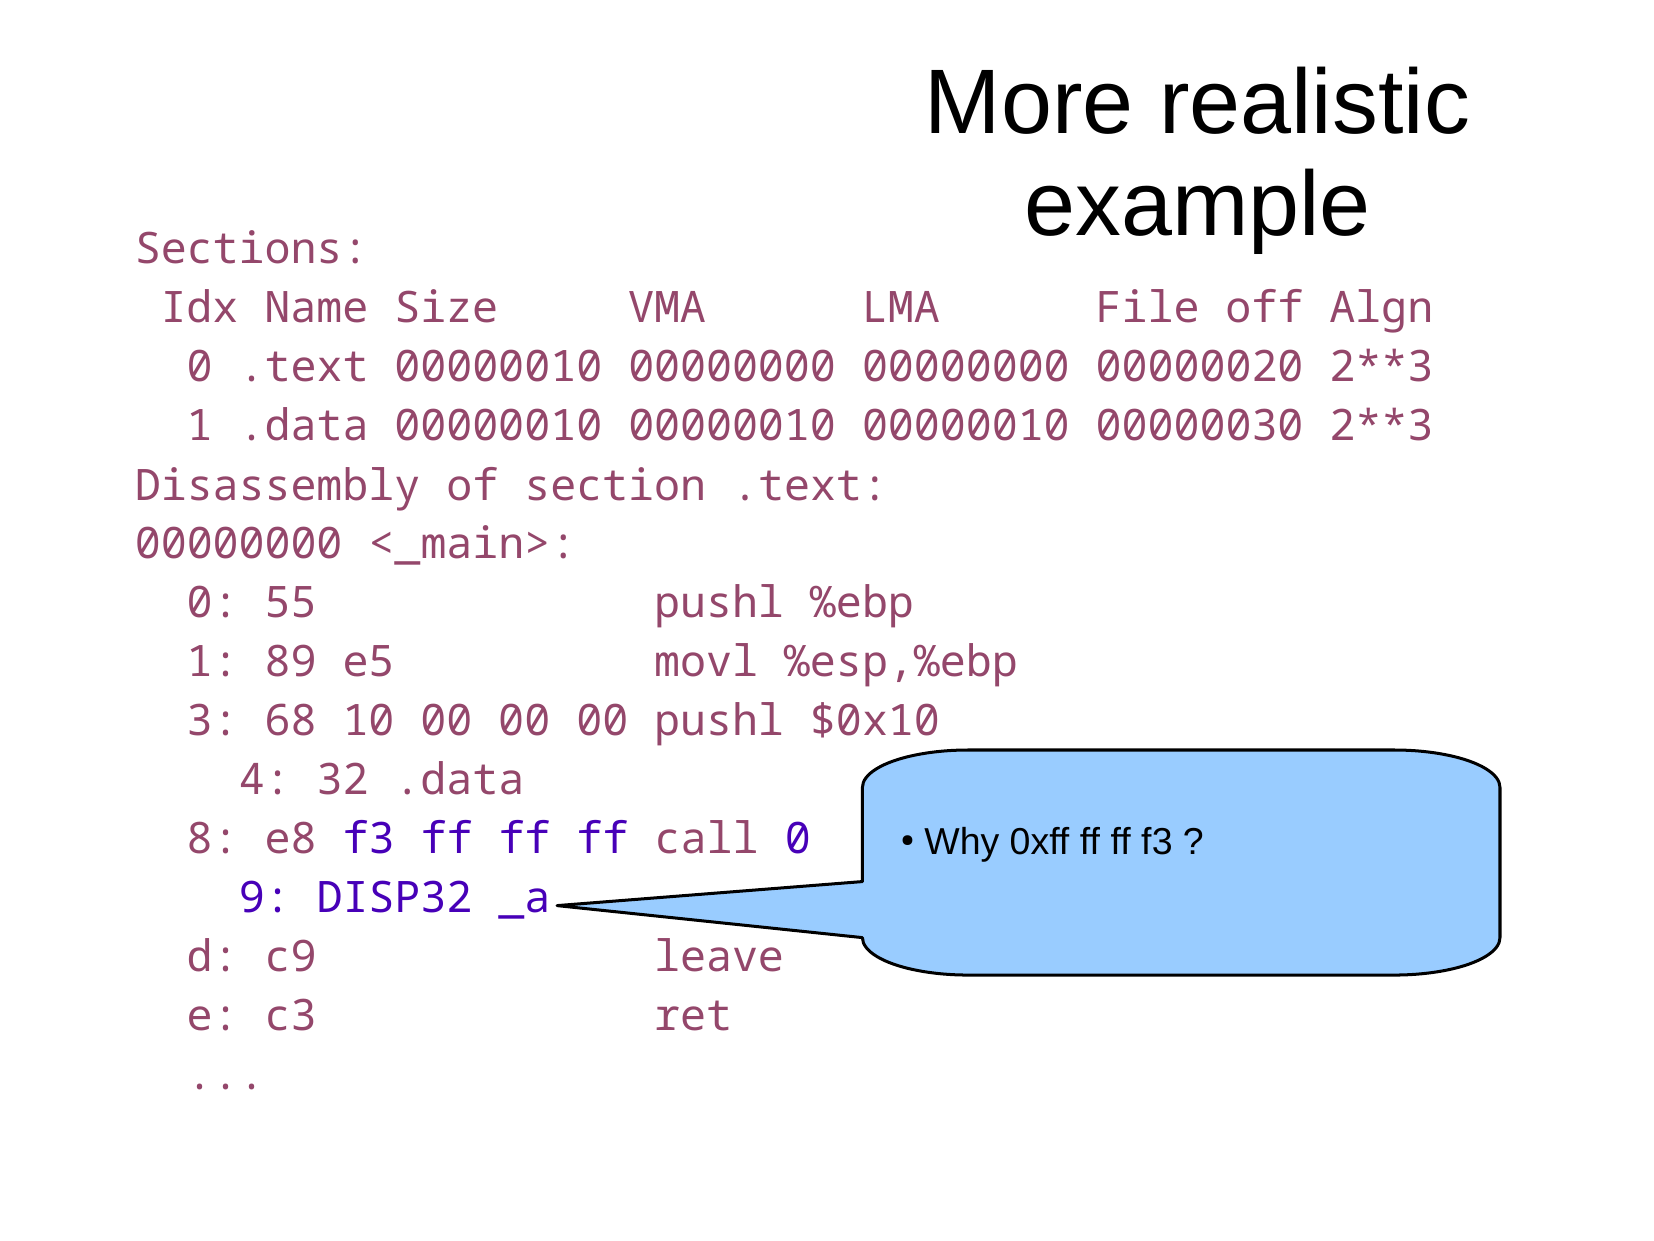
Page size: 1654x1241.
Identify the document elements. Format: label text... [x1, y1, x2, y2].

text_box Why 0xff ff ff f3 ? [557, 750, 1501, 976]
title More realistic example [825, 49, 1571, 150]
list Sections: Idx Name Size VMA LMA File off Algn 0 .text 00000010 00000000 00000000 00000020 2**3 1 .data 00000010 00000010 00000010 00000030 2**3 Disassembly of section .text: 00000000 <_main>: 0: 55 pushl %ebp 1: 89 e5 movl %esp,%ebp 3: 68 10 00 00 00 pushl $0x10 4: 32 .data 8: e8 f3 ff ff ff call 0 9: DISP32 _a d: c9 leave e: c3 ret ... [82, 150, 1571, 1126]
